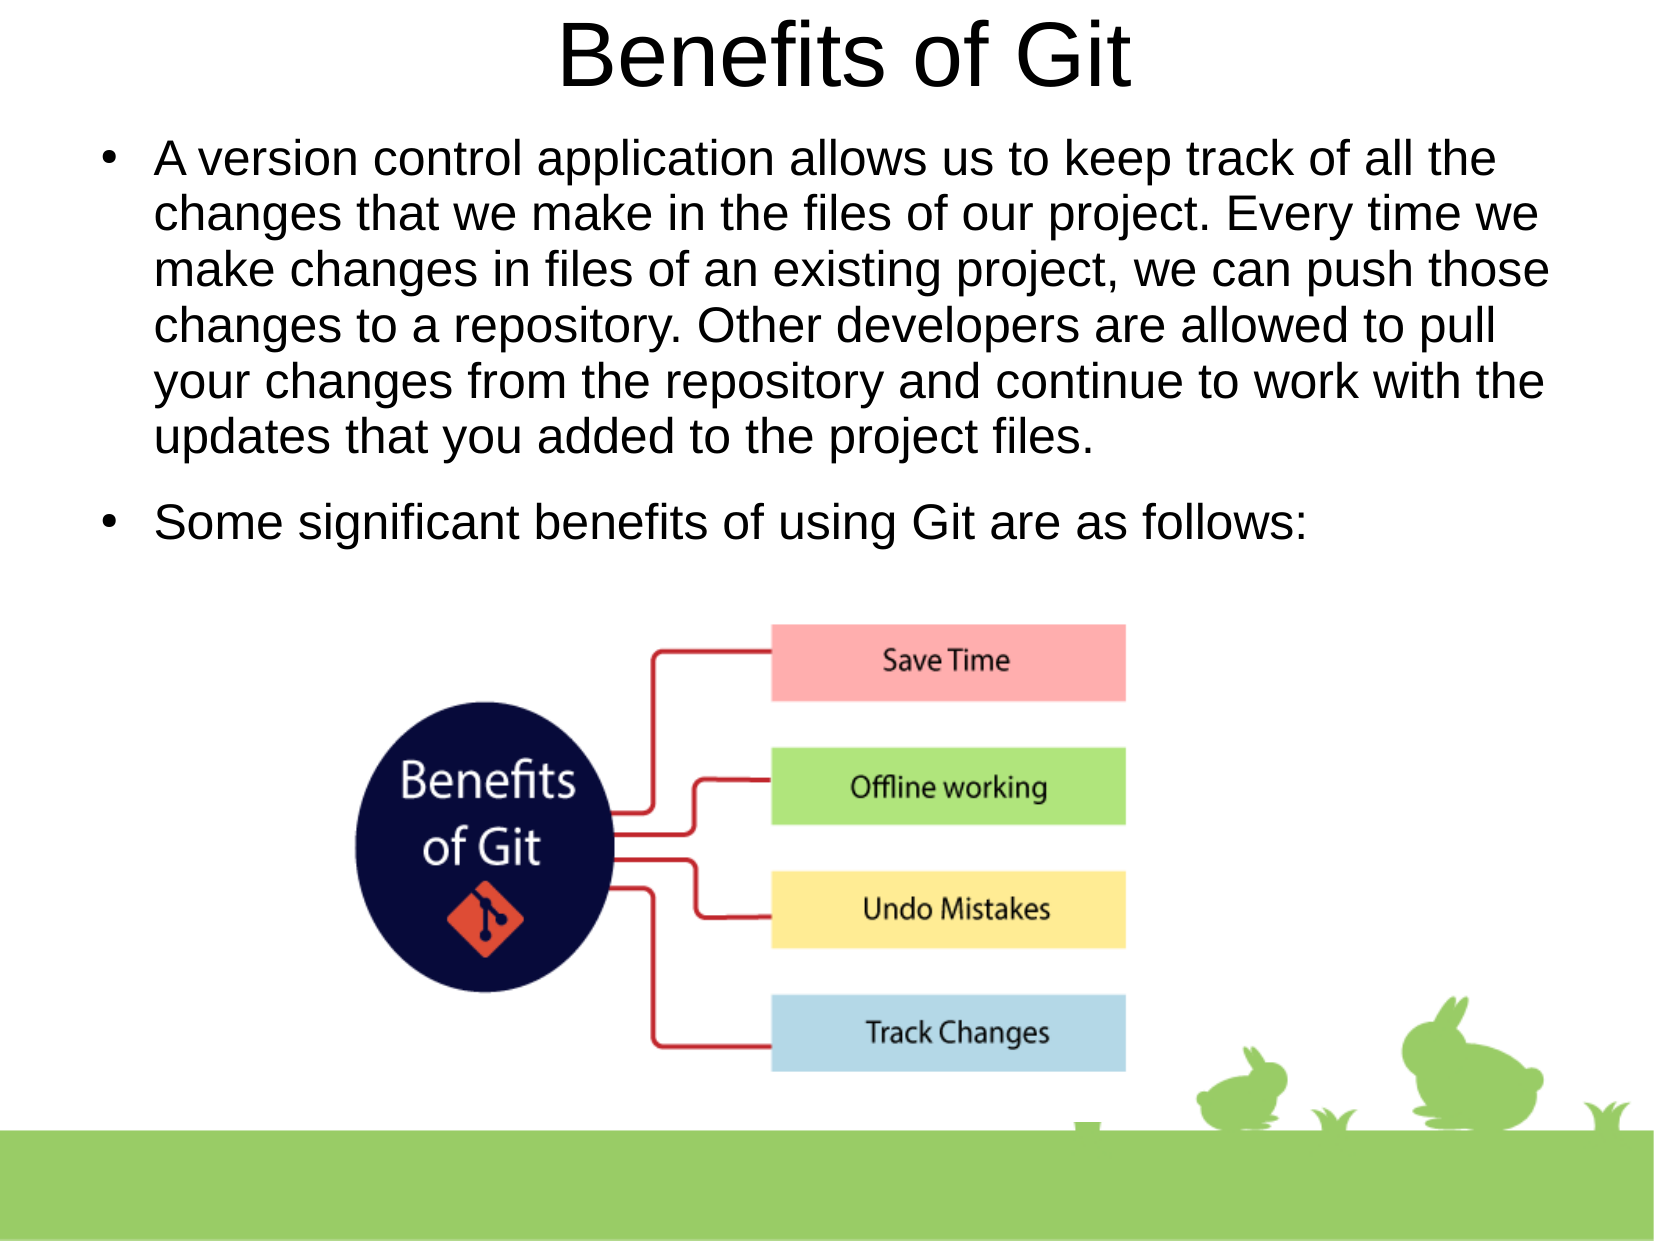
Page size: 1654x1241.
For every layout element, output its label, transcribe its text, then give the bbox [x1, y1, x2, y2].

picture [0, 0, 1654, 1241]
title Benefits of Git [165, 3, 1524, 107]
list A version control application allows us to keep track of all the changes that we make in the files of our project. Every time we make changes in files of an existing project, we can push those changes to a repository. Other developers are allowed to pull your changes from the repository and continue to work with the updates that you added to the project files. Some significant benefits of using Git are as follows: [82, 129, 1571, 1087]
